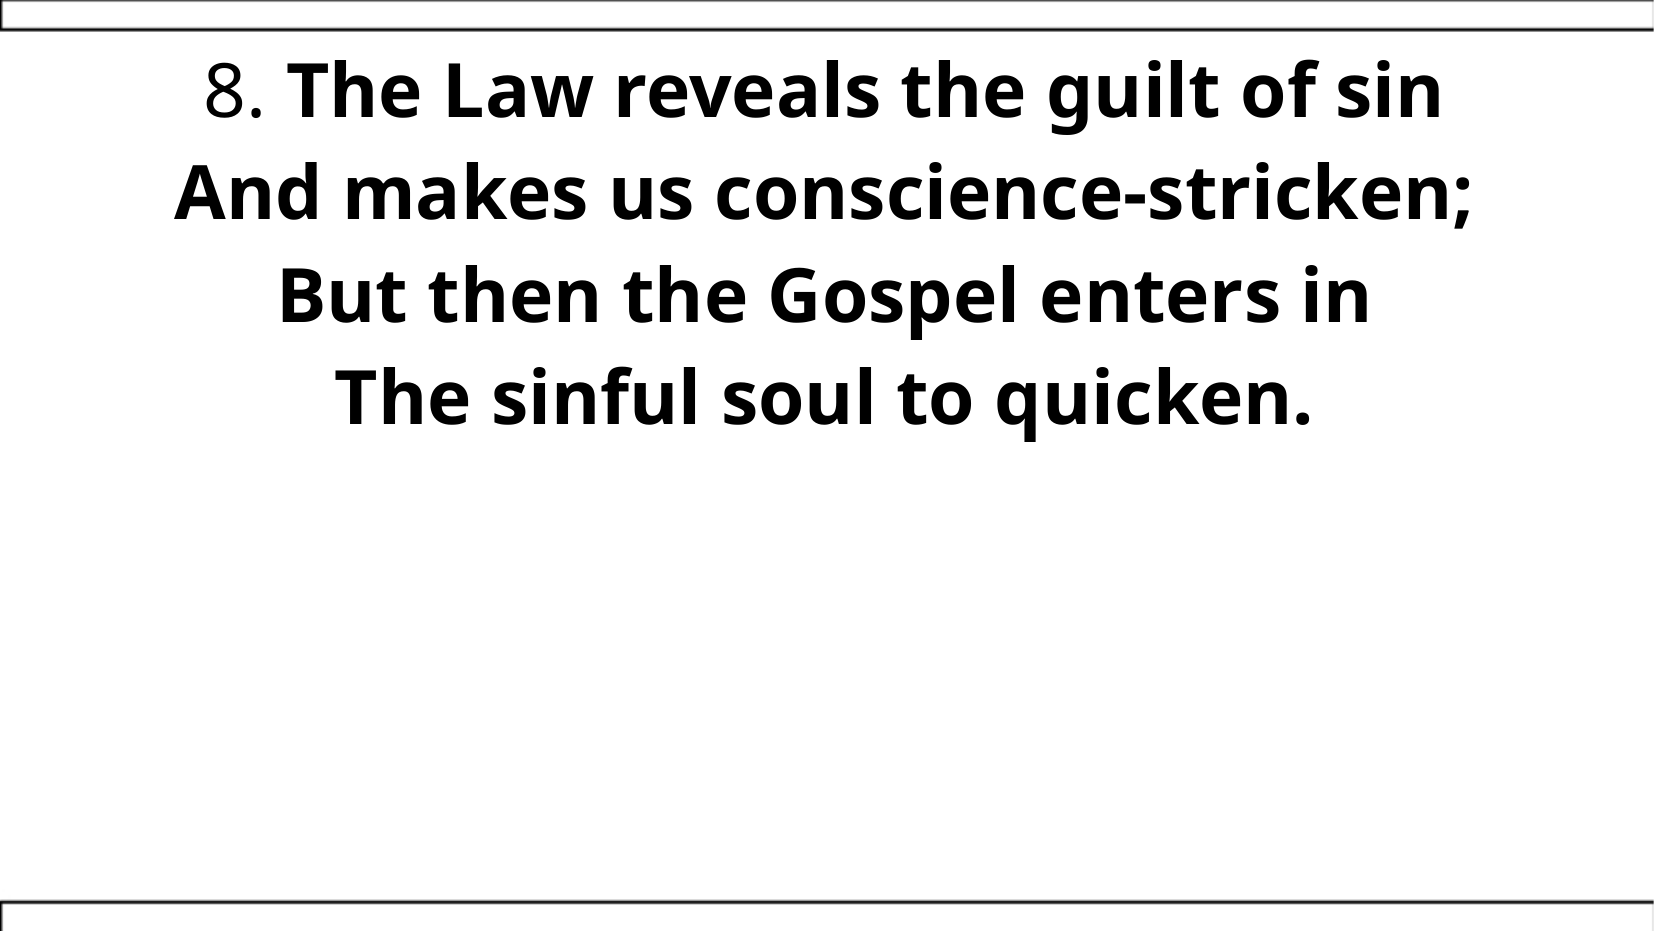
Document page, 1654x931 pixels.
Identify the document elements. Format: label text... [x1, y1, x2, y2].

text_box 8. The Law reveals the guilt of sin And makes us conscience-stricken; But then the Gospel enters in The sinful soul to quicken. [75, 30, 1576, 445]
picture [0, 0, 1654, 931]
